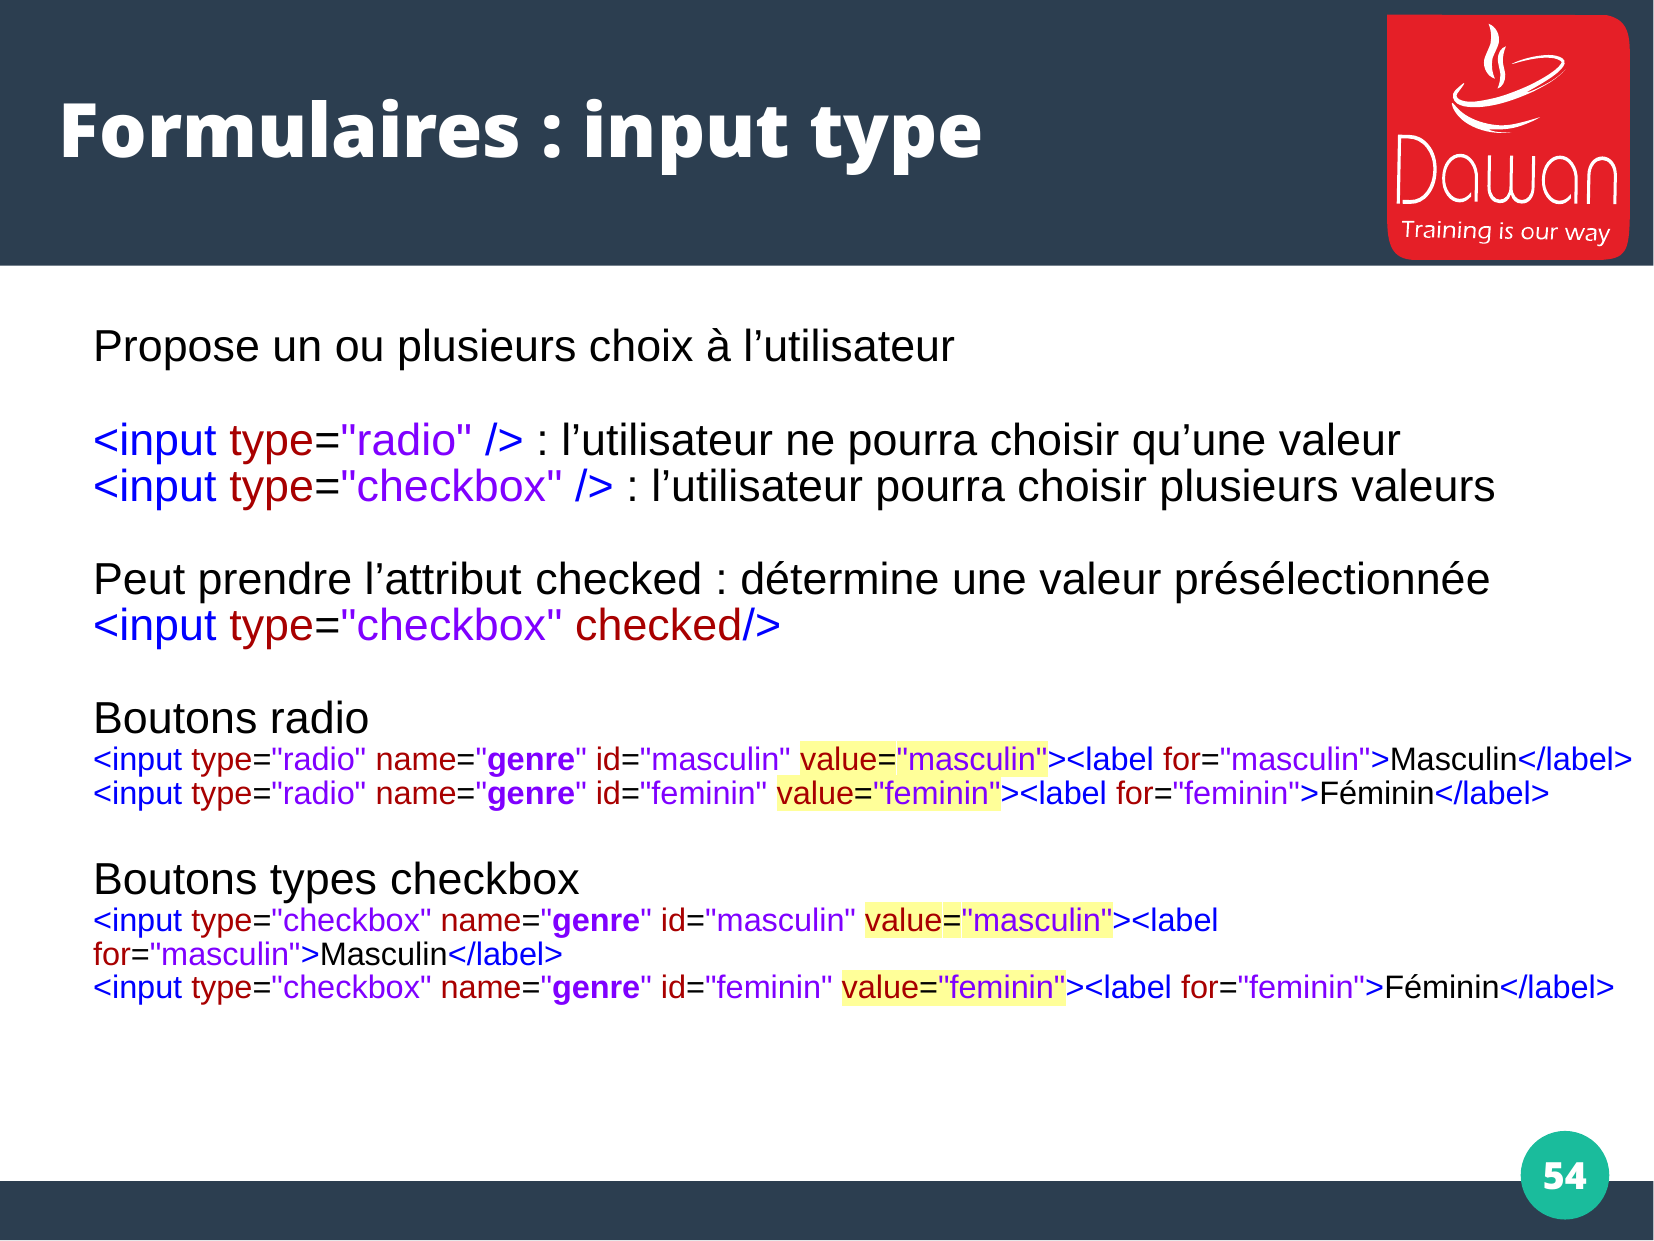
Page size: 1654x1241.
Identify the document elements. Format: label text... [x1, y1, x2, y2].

title Formulaires : input type [59, 49, 1387, 207]
list Propose un ou plusieurs choix à l’utilisateur <input type="radio" /> : l’utilisateur ne pourra choisir qu’une valeur <input type="checkbox" /> : l’utilisateur pourra choisir plusieurs valeurs Peut prendre l’attribut checked : détermine une valeur présélectionnée <input type="checkbox" checked/> Boutons radio <input type="radio" name="genre" id="masculin" value="masculin"><label for="masculin">Masculin</label> <input type="radio" name="genre" id="feminin" value="feminin"><label for="feminin">Féminin</label> Boutons types checkbox <input type="checkbox" name="genre" id="masculin" value="masculin"><label for="masculin">Masculin</label> <input type="checkbox" name="genre" id="feminin" value="feminin"><label for="feminin">Féminin</label> [23, 324, 1642, 1152]
picture [1387, 14, 1630, 260]
